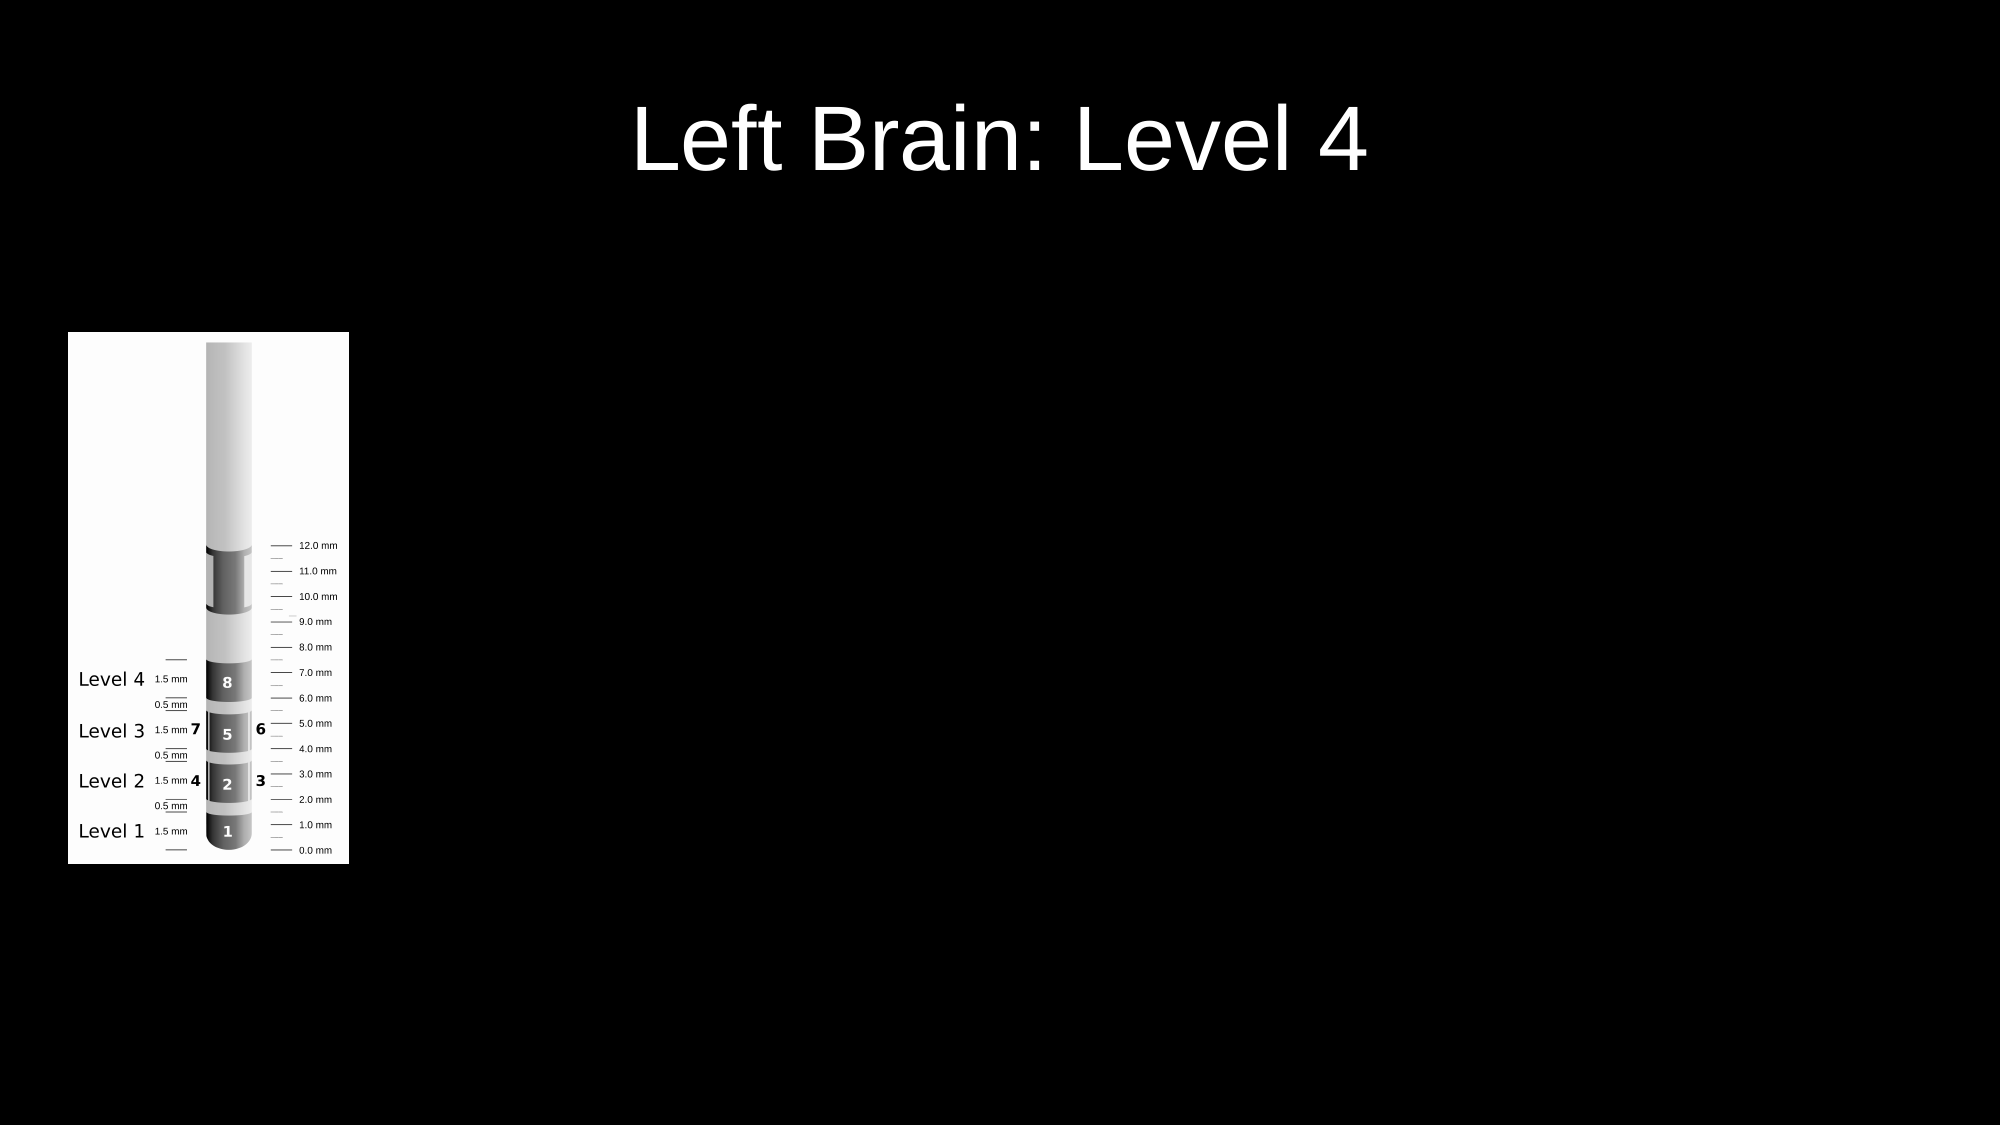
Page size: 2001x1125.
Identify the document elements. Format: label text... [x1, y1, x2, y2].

picture [68, 332, 349, 864]
title Left Brain: Level 4 [99, 44, 1900, 233]
